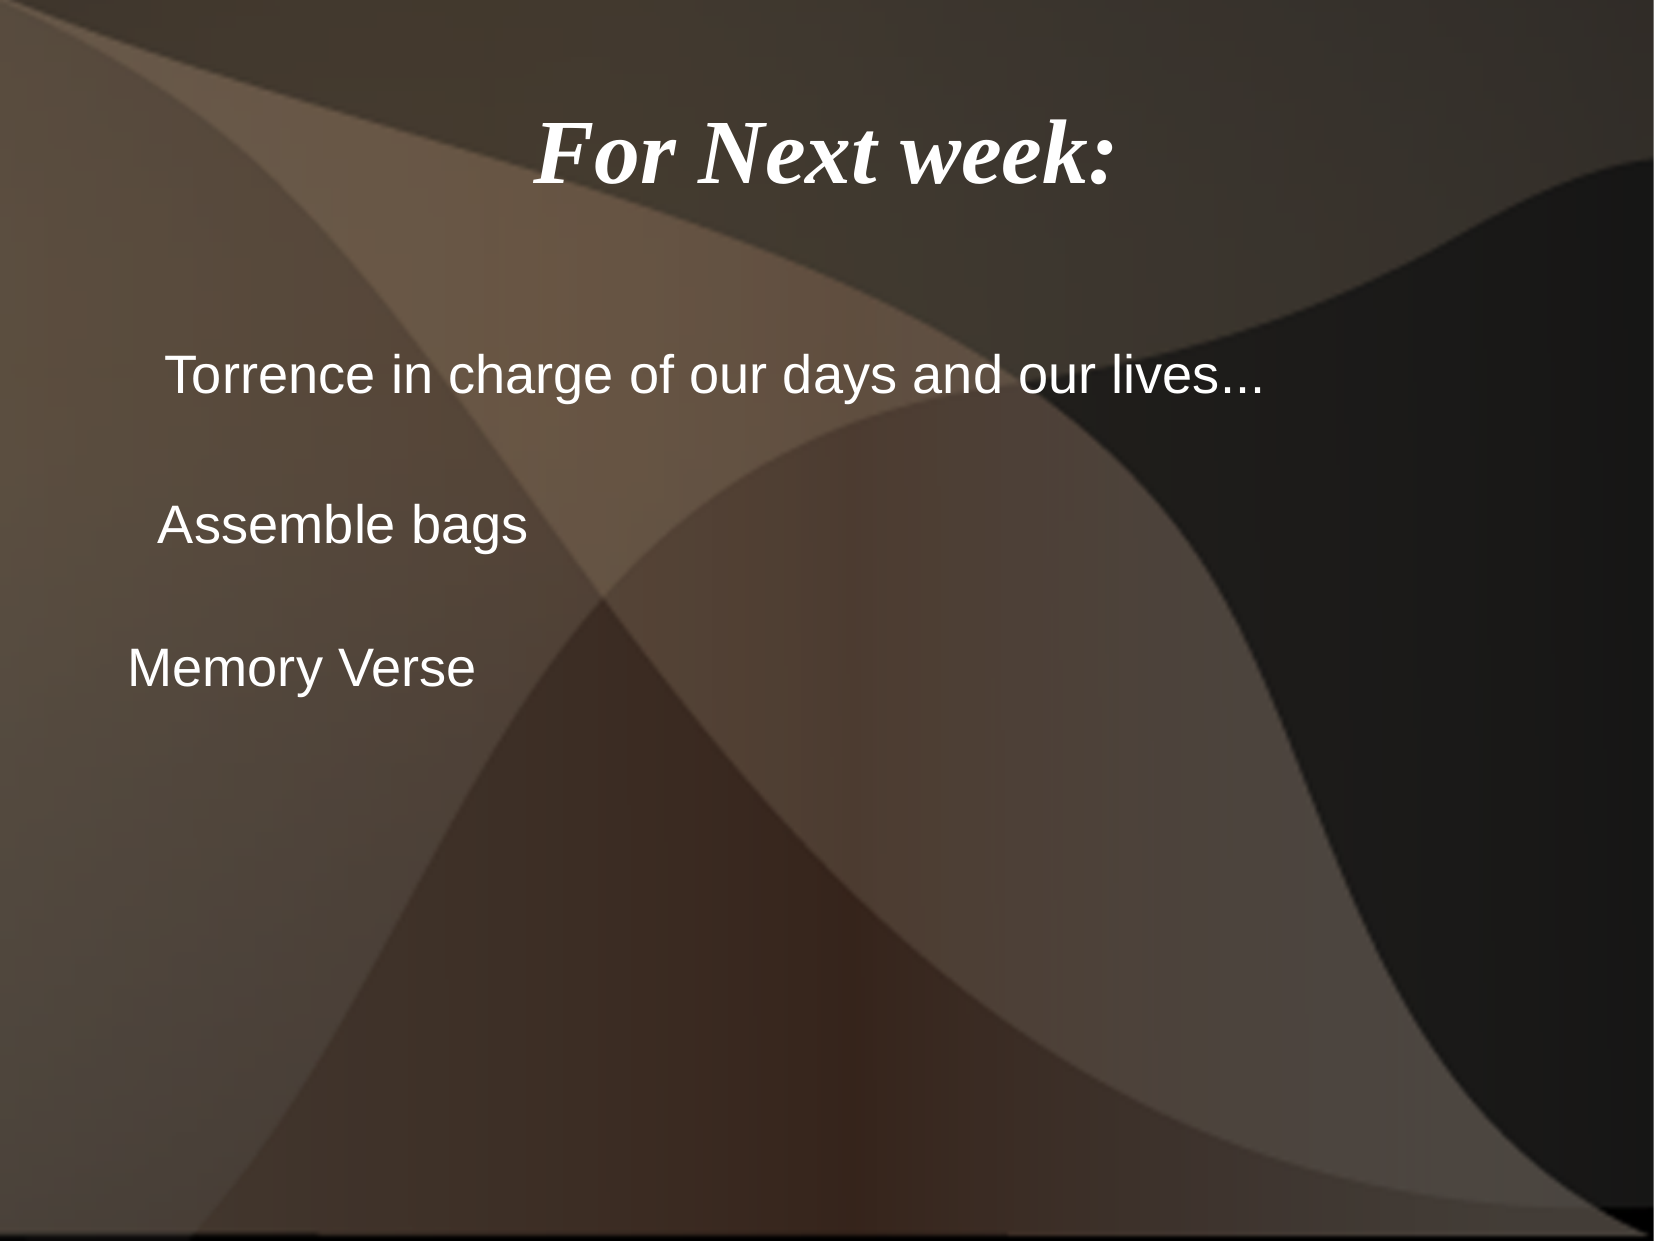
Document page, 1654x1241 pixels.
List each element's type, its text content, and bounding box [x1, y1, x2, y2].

text_box Assemble bags [143, 487, 545, 563]
title For Next week: [82, 56, 1571, 250]
text_box Torrence in charge of our days and our lives... [150, 337, 1282, 413]
text_box Memory Verse [112, 630, 493, 706]
picture [0, 0, 1654, 1241]
